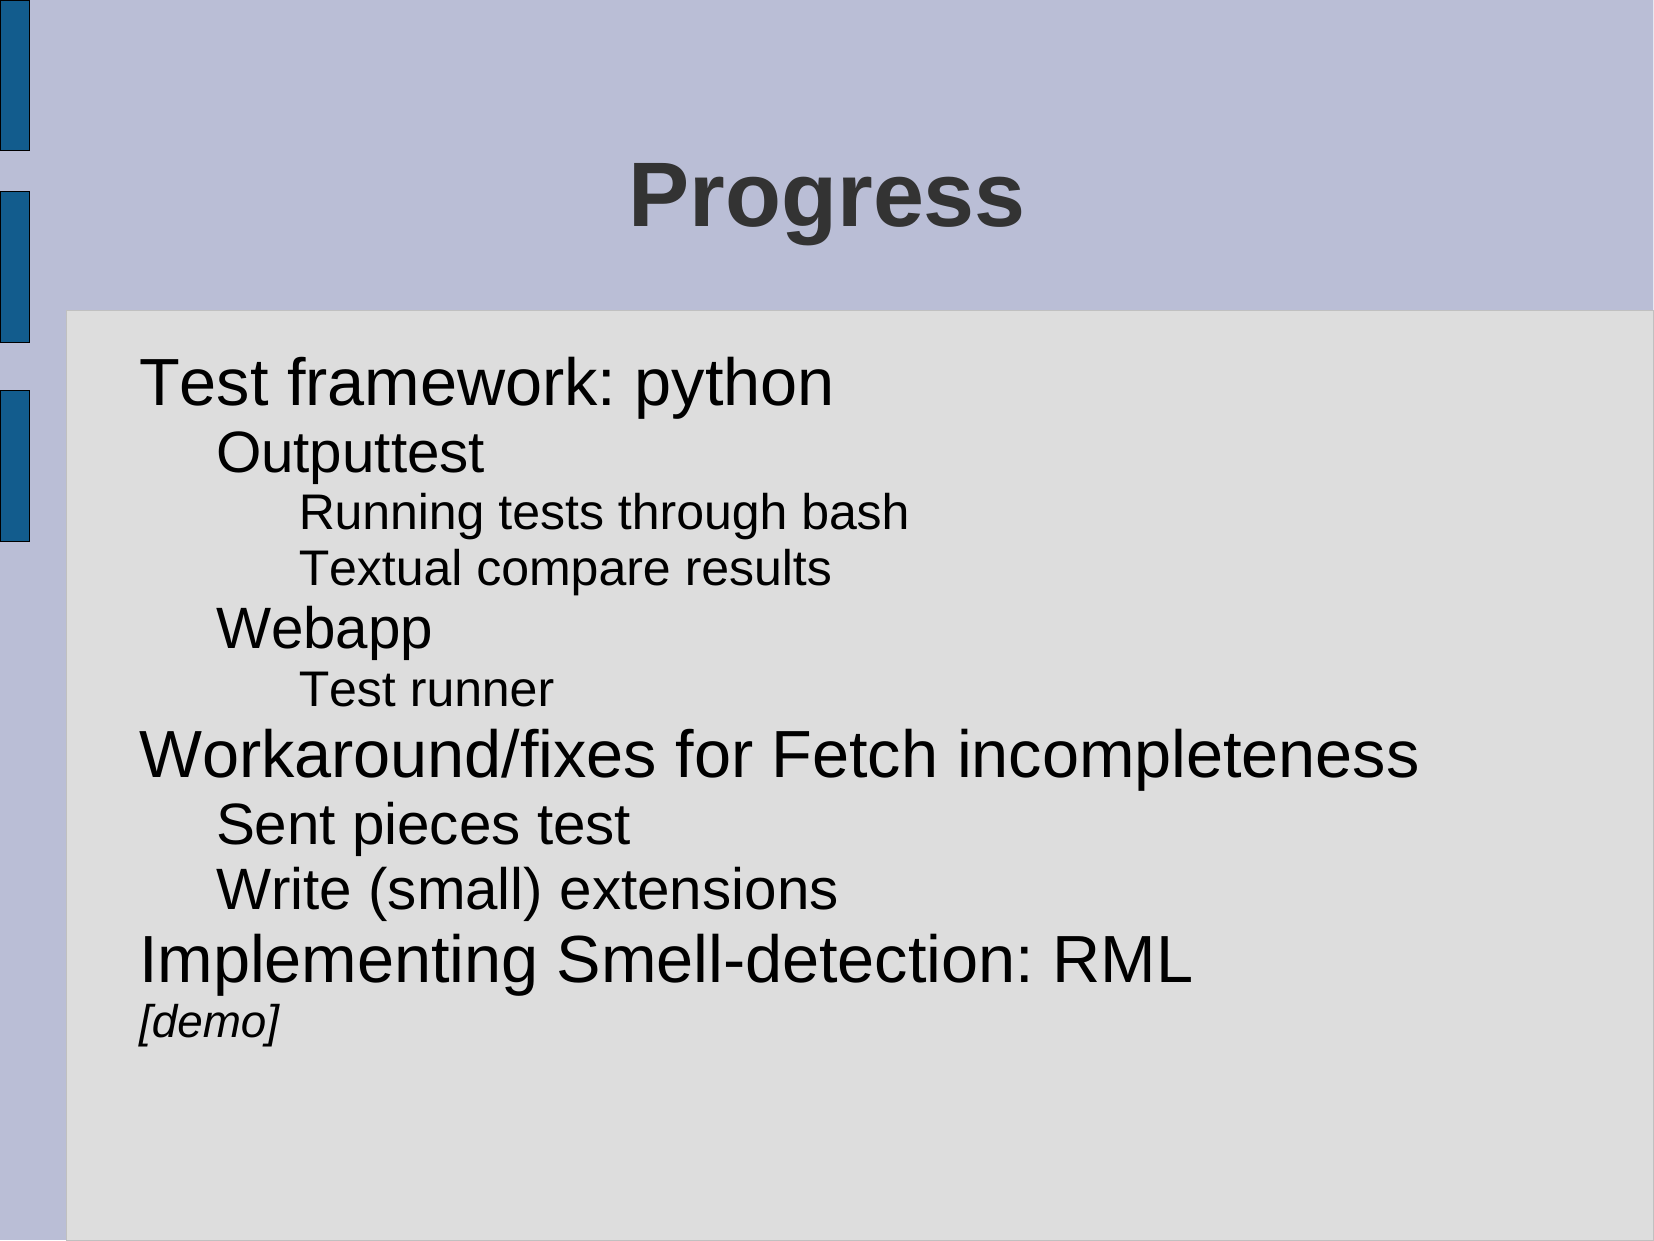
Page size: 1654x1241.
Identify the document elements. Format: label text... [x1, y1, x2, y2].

title Progress [121, 98, 1534, 291]
list Test framework: python Outputtest Running tests through bash Textual compare results Webapp Test runner Workaround/fixes for Fetch incompleteness Sent pieces test Write (small) extensions Implementing Smell-detection: RML [demo] [121, 344, 1534, 1129]
